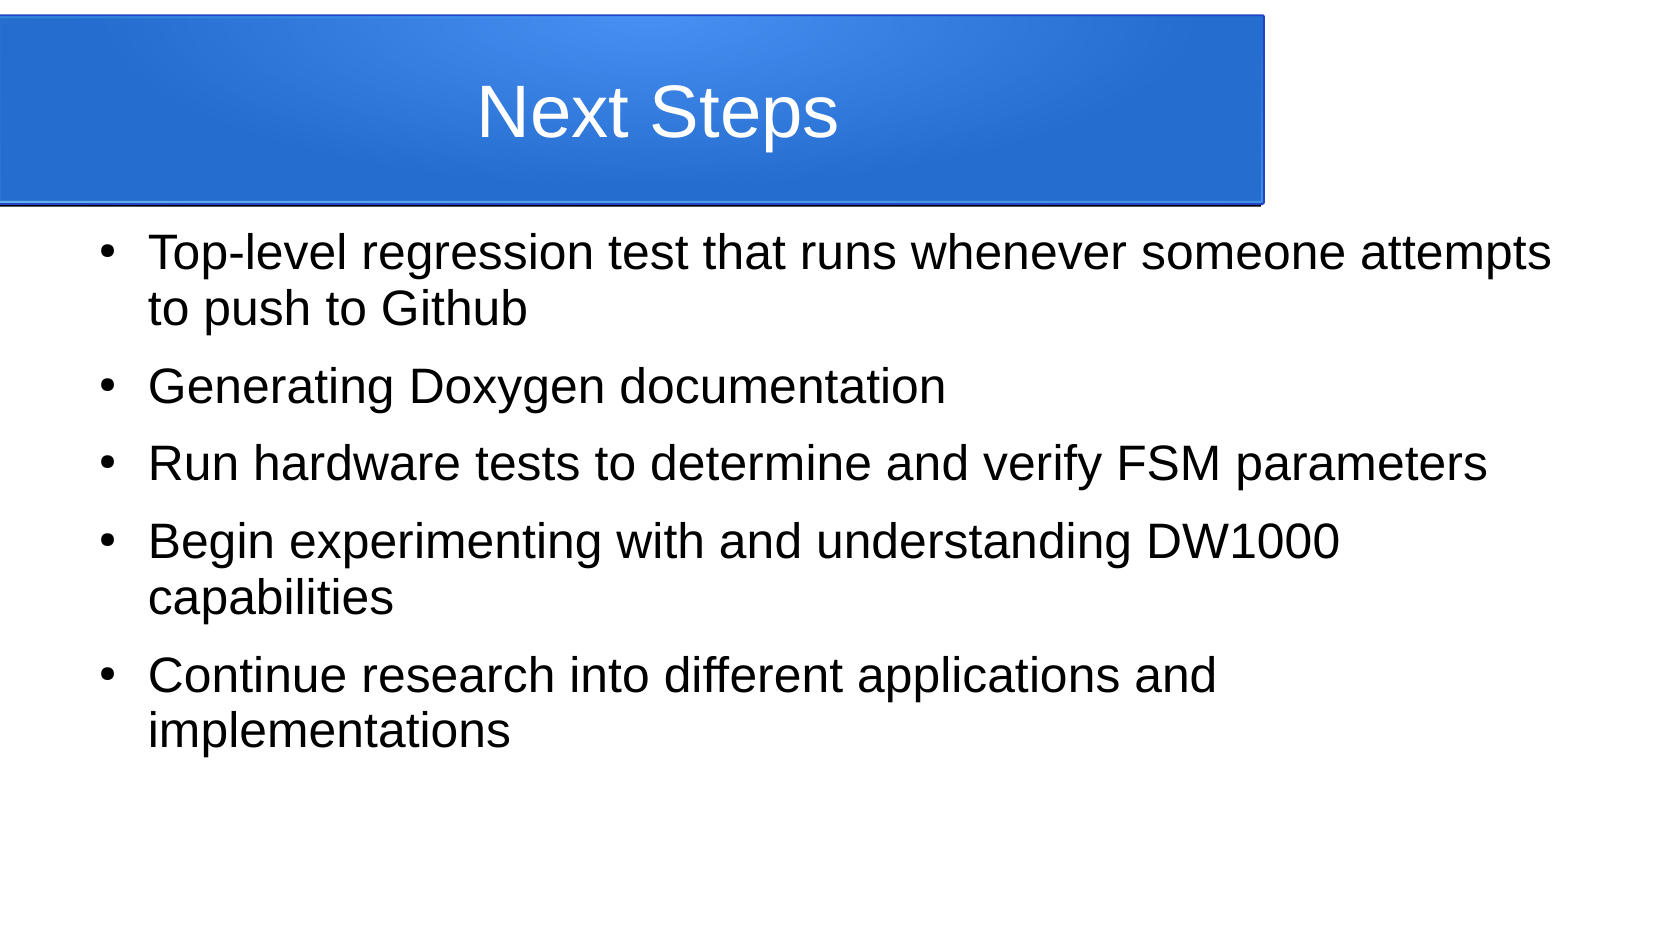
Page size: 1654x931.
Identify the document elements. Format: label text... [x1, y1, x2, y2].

title Next Steps [82, 35, 1235, 189]
list Top-level regression test that runs whenever someone attempts to push to Github Generating Doxygen documentation Run hardware tests to determine and verify FSM parameters Begin experimenting with and understanding DW1000 capabilities Continue research into different applications and implementations [82, 224, 1571, 764]
